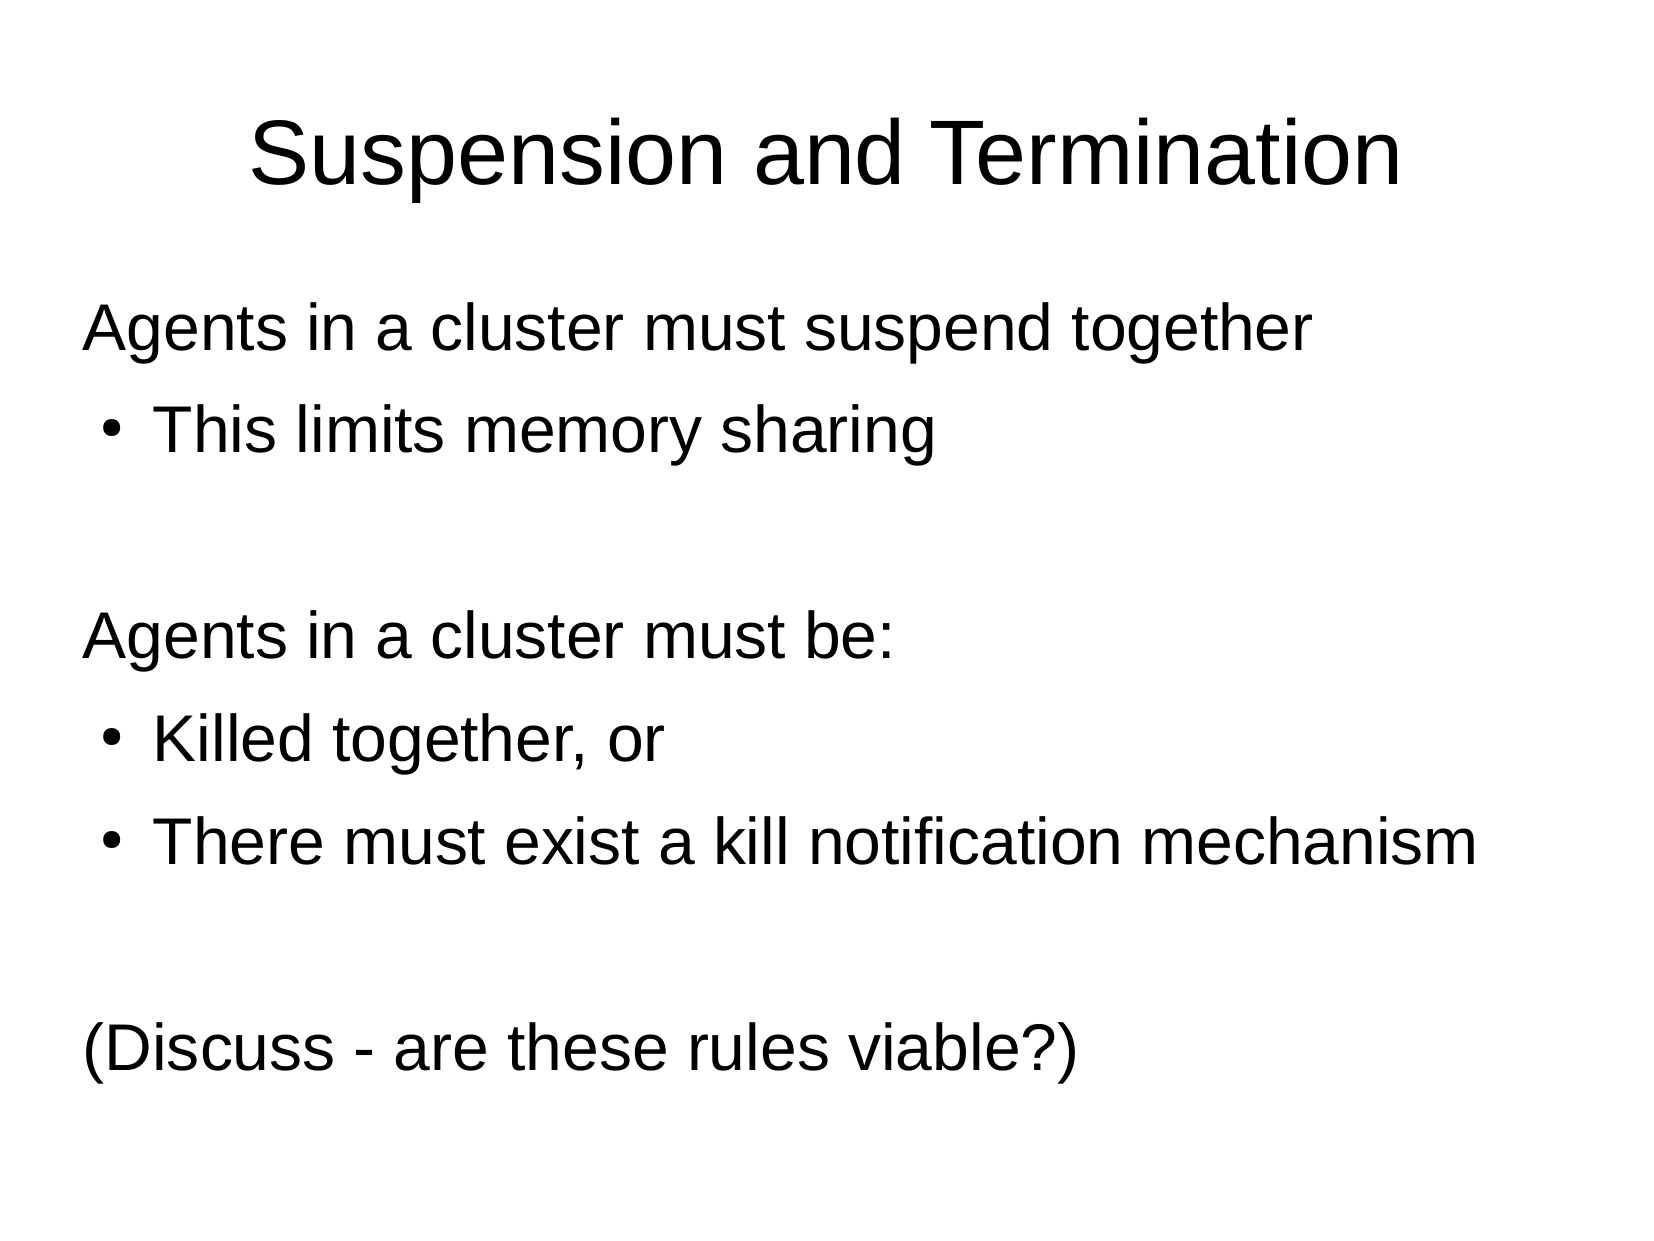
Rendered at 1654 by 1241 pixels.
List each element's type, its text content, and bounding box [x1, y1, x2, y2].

title Suspension and Termination [82, 49, 1571, 257]
list Agents in a cluster must suspend together This limits memory sharing Agents in a cluster must be: Killed together, or There must exist a kill notification mechanism (Discuss - are these rules viable?) [82, 290, 1571, 1093]
